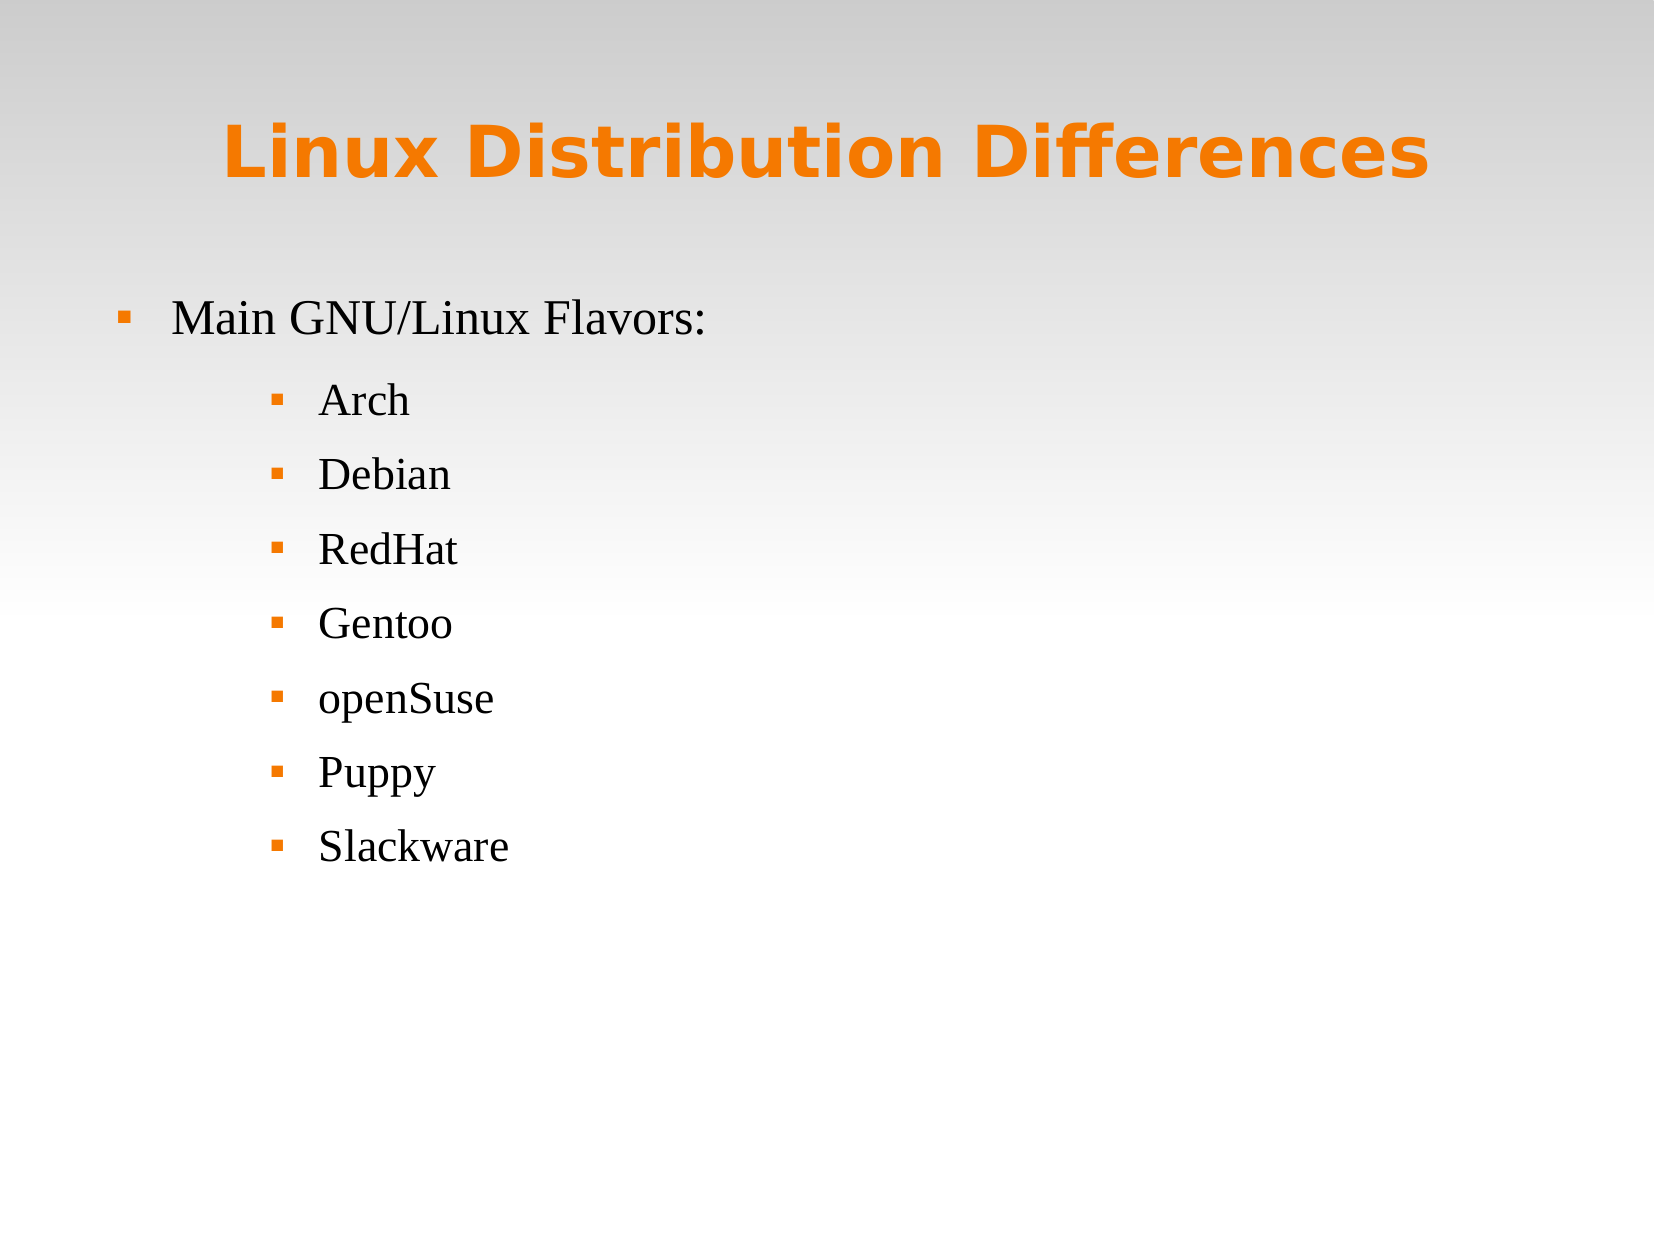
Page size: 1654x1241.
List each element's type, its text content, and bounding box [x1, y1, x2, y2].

title Linux Distribution Differences [82, 49, 1571, 257]
list Main GNU/Linux Flavors: Arch Debian RedHat Gentoo openSuse Puppy Slackware [82, 290, 1571, 1109]
